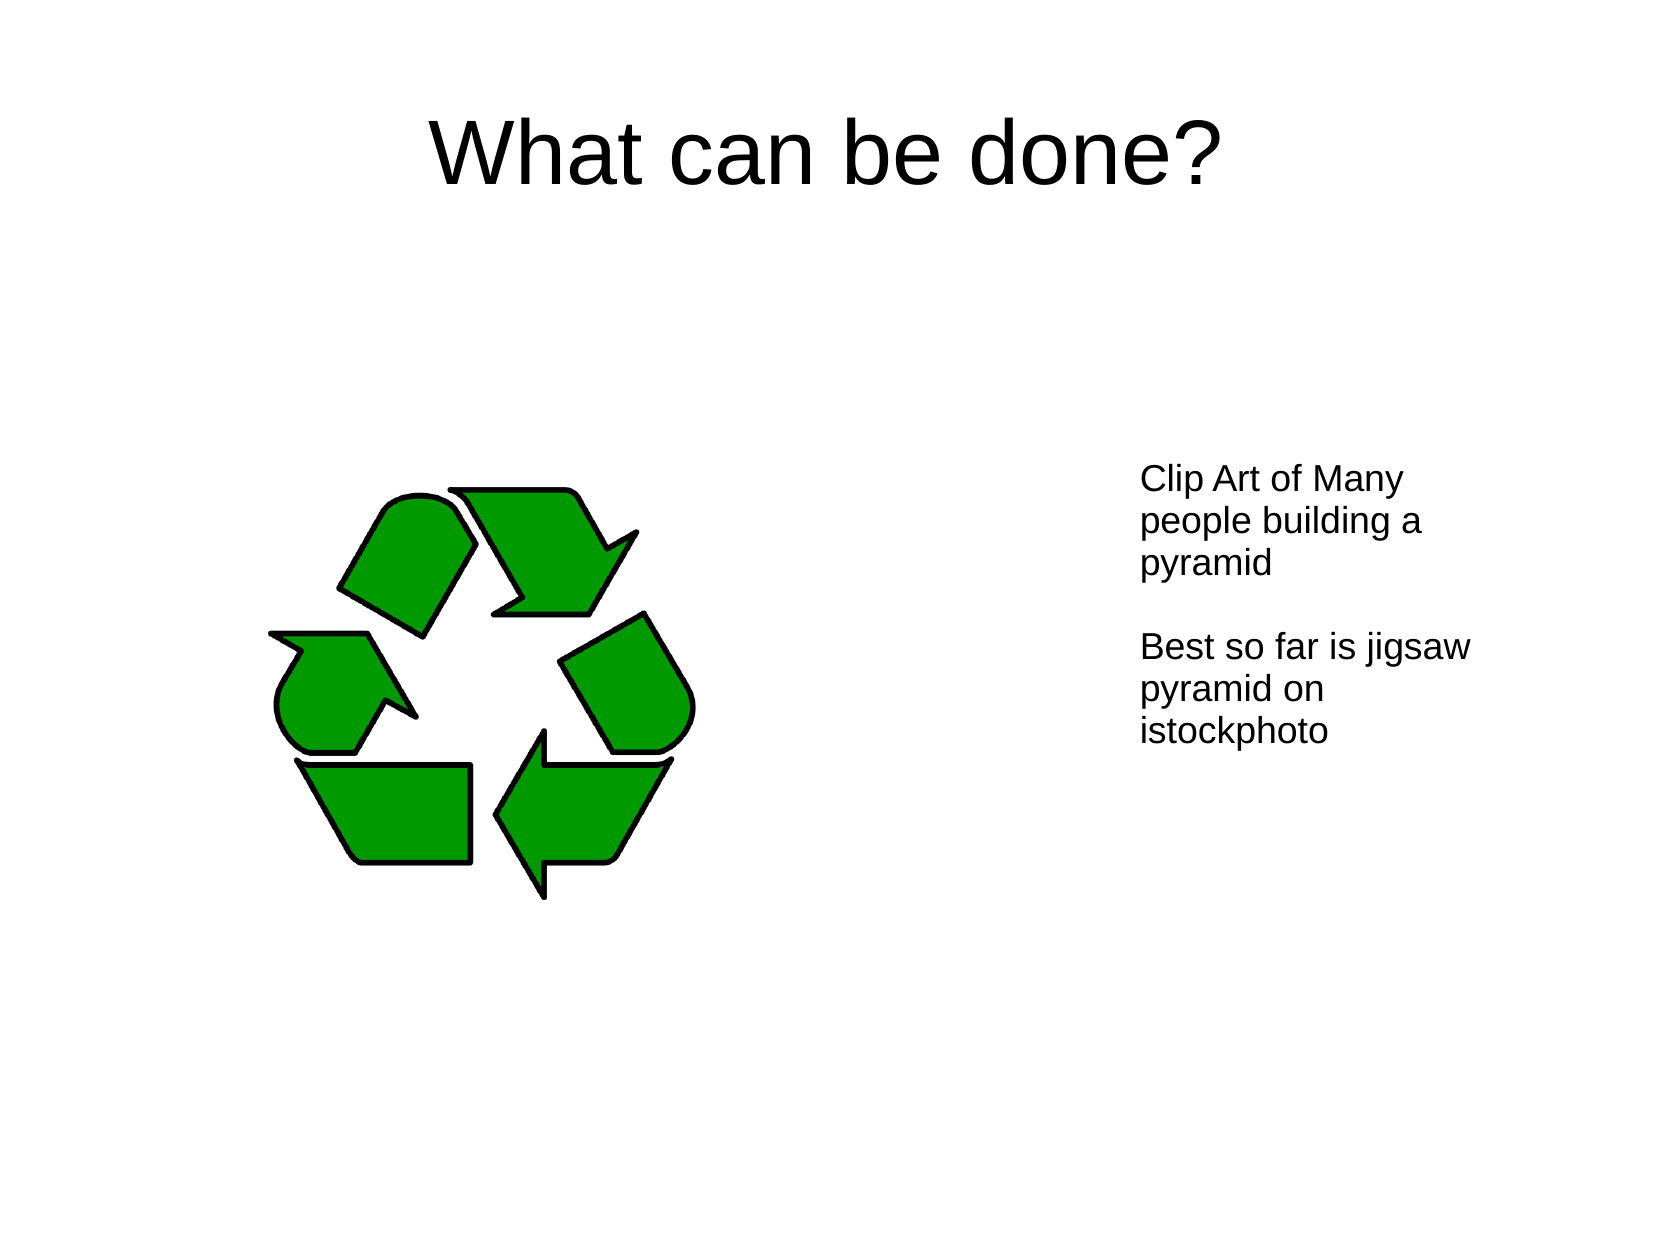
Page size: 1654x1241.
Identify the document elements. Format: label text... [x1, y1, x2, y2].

text_box Clip Art of Many people building a pyramid Best so far is jigsaw pyramid on istockphoto [1125, 450, 1538, 759]
title What can be done? [82, 49, 1571, 257]
picture [262, 481, 707, 901]
